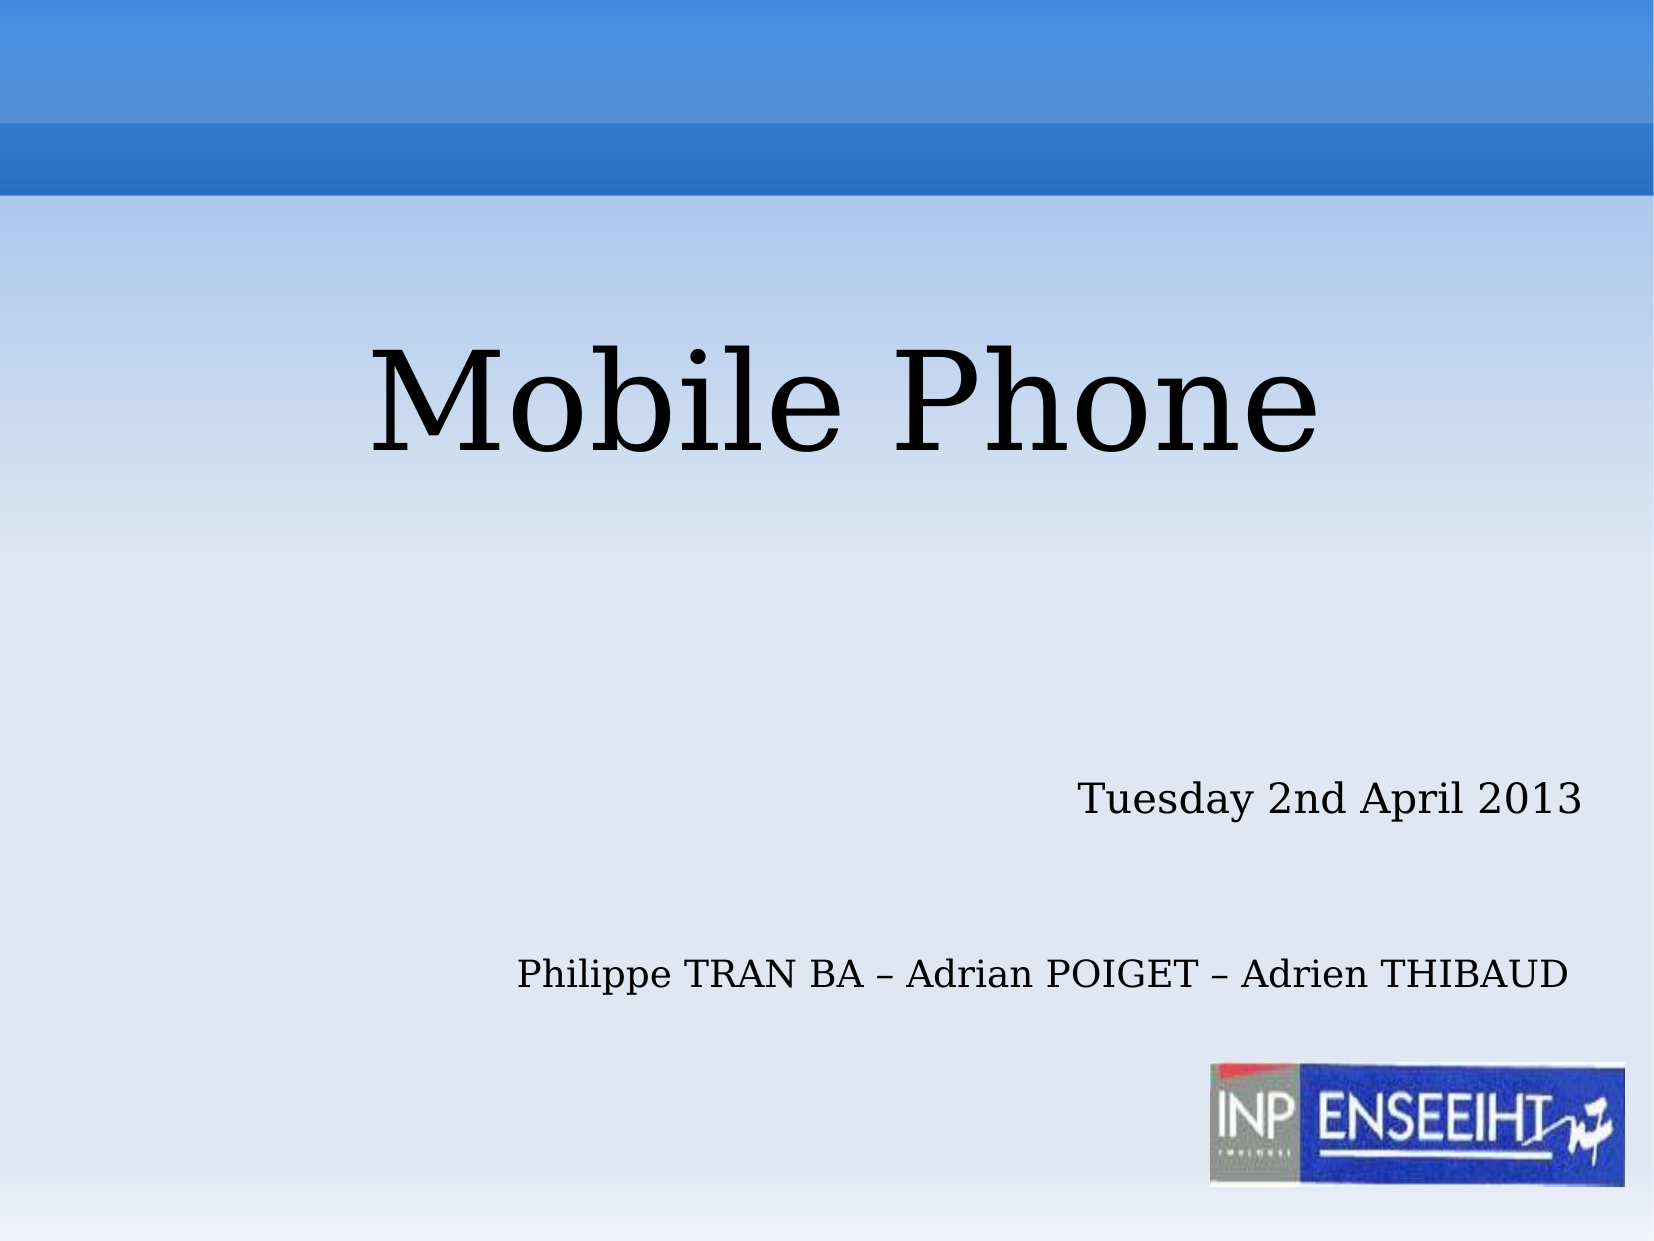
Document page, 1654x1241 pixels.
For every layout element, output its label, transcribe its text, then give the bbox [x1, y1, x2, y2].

text_box Tuesday 2nd April 2013 [1062, 767, 1654, 832]
text_box Philippe TRAN BA – Adrian POIGET – Adrien THIBAUD [501, 945, 1654, 1004]
title [76, 0, 1565, 208]
text_box Mobile Phone [92, 314, 1598, 574]
picture [0, 0, 1654, 1241]
